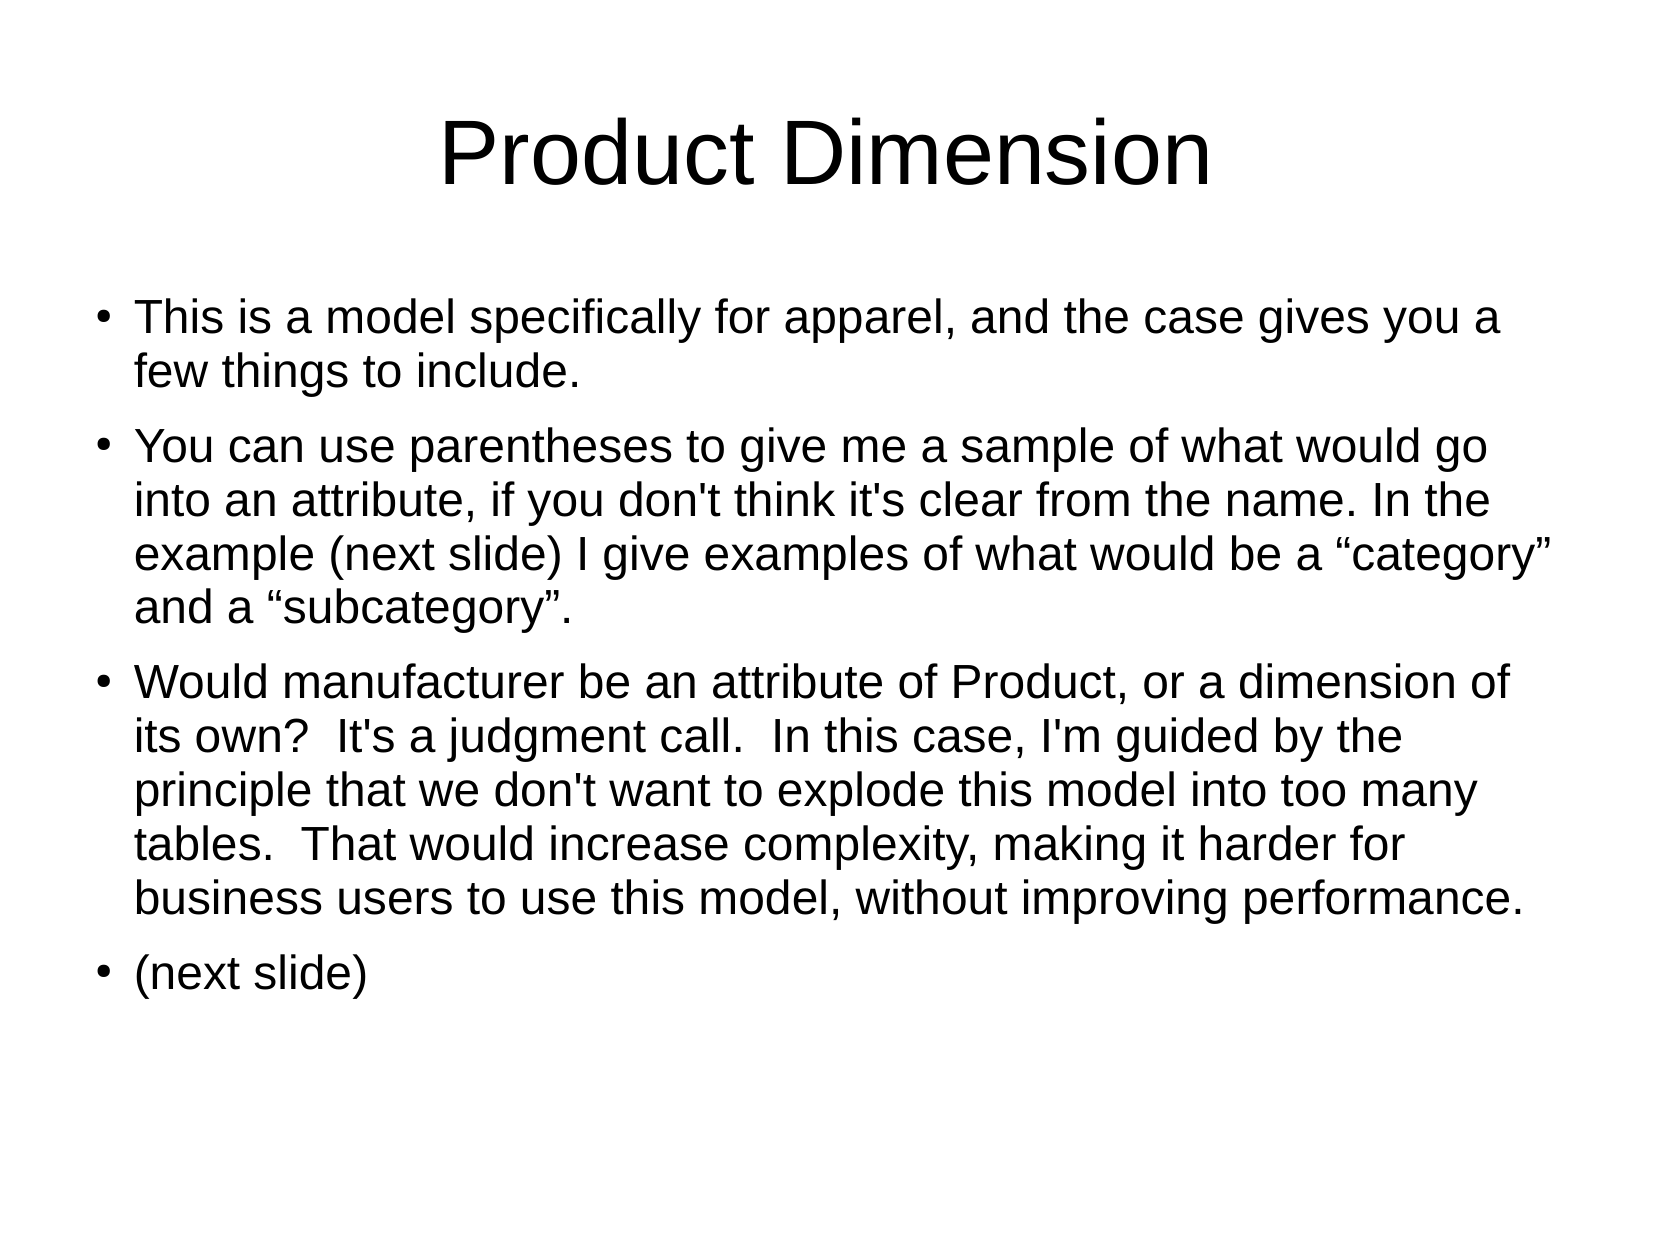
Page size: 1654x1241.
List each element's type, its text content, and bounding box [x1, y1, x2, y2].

list This is a model specifically for apparel, and the case gives you a few things to include. You can use parentheses to give me a sample of what would go into an attribute, if you don't think it's clear from the name. In the example (next slide) I give examples of what would be a “category” and a “subcategory”. Would manufacturer be an attribute of Product, or a dimension of its own? It's a judgment call. In this case, I'm guided by the principle that we don't want to explode this model into too many tables. That would increase complexity, making it harder for business users to use this model, without improving performance. (next slide) [82, 290, 1571, 1010]
title Product Dimension [82, 49, 1571, 257]
